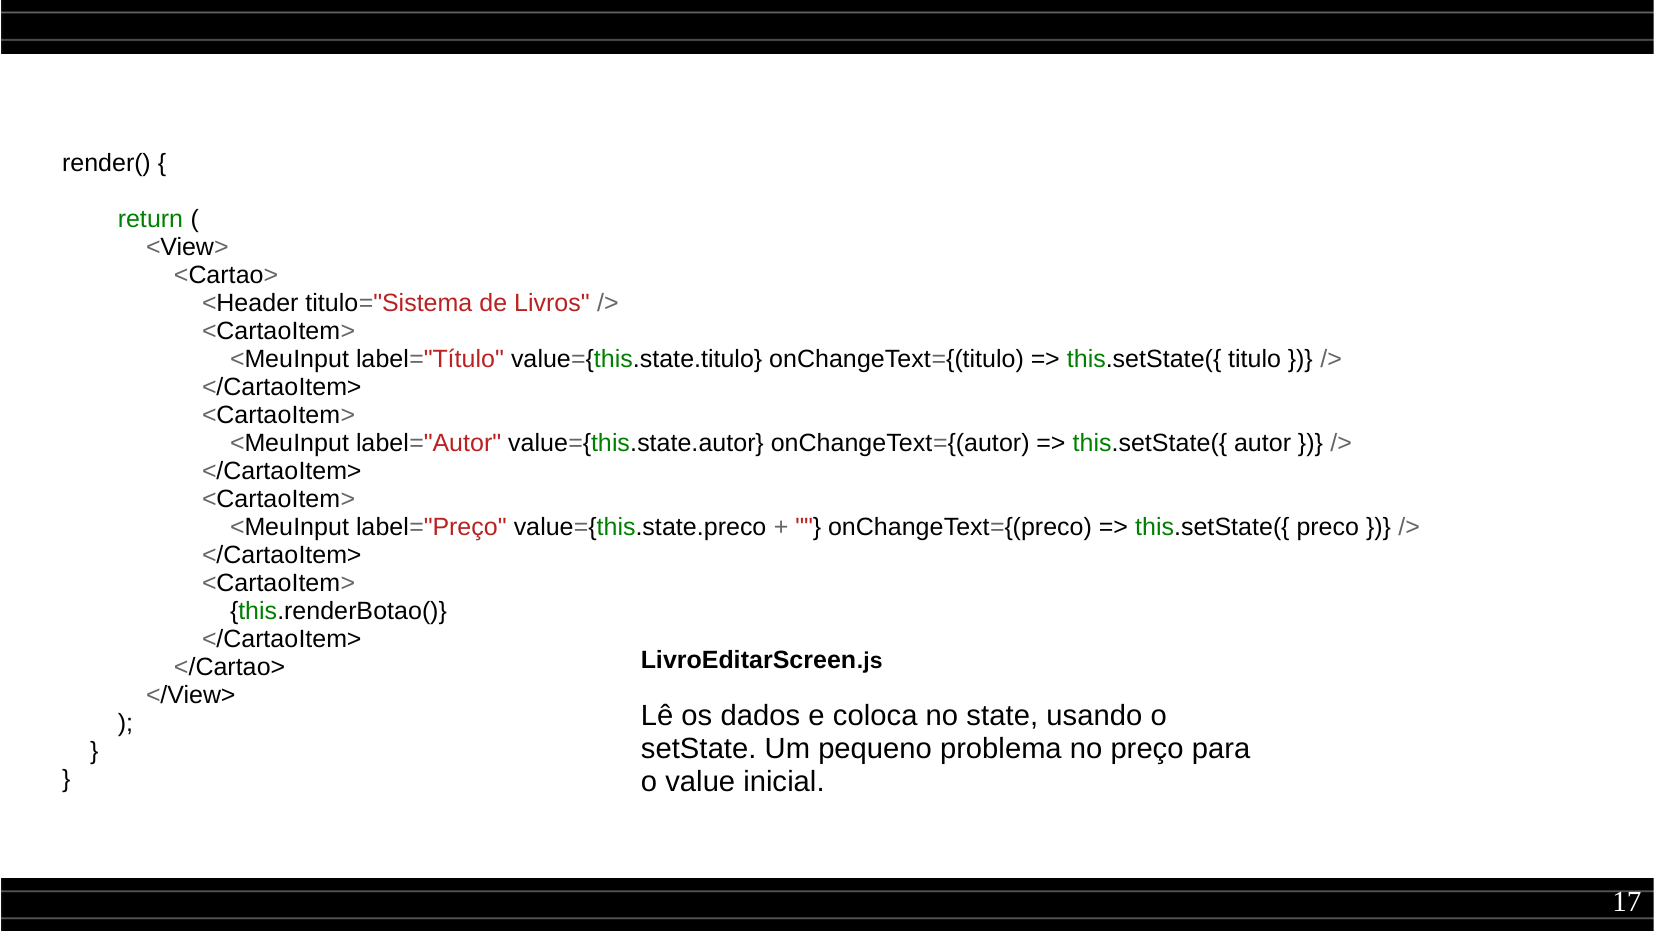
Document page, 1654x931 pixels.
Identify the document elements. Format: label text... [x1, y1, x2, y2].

text_box LivroEditarScreen.js Lê os dados e coloca no state, usando o setState. Um pequeno problema no preço para o value inicial. [626, 638, 1290, 820]
text_box render() { return ( <View> <Cartao> <Header titulo="Sistema de Livros" /> <CartaoItem> <MeuInput label="Título" value={this.state.titulo} onChangeText={(titulo) => this.setState({ titulo })} /> </CartaoItem> <CartaoItem> <MeuInput label="Autor" value={this.state.autor} onChangeText={(autor) => this.setState({ autor })} /> </CartaoItem> <CartaoItem> <MeuInput label="Preço" value={this.state.preco + ""} onChangeText={(preco) => this.setState({ preco })} /> </CartaoItem> <CartaoItem> {this.renderBotao()} </CartaoItem> </Cartao> </View> ); } } [47, 141, 1501, 885]
picture [1, 878, 1654, 931]
picture [1, 0, 1654, 54]
